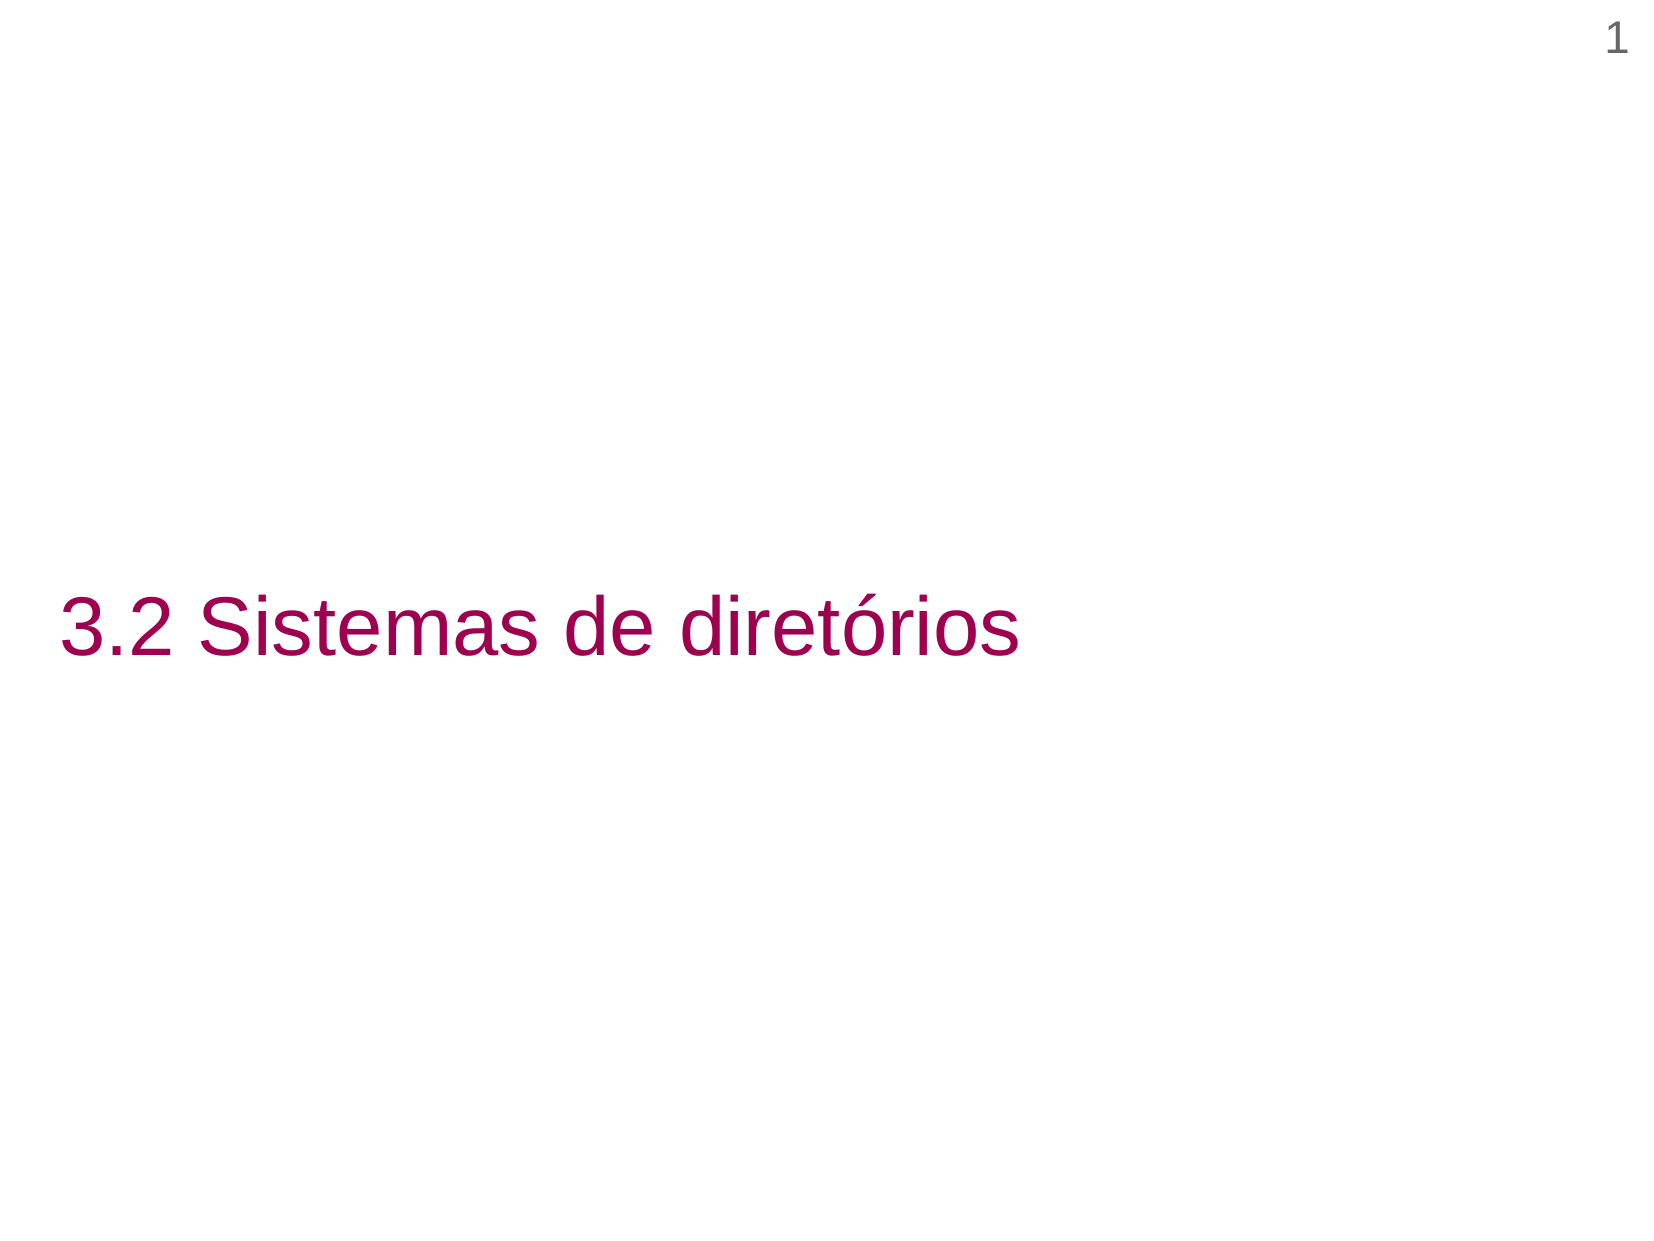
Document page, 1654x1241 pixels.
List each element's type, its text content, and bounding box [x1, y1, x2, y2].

title 3.2 Sistemas de diretórios [59, 29, 1595, 1211]
